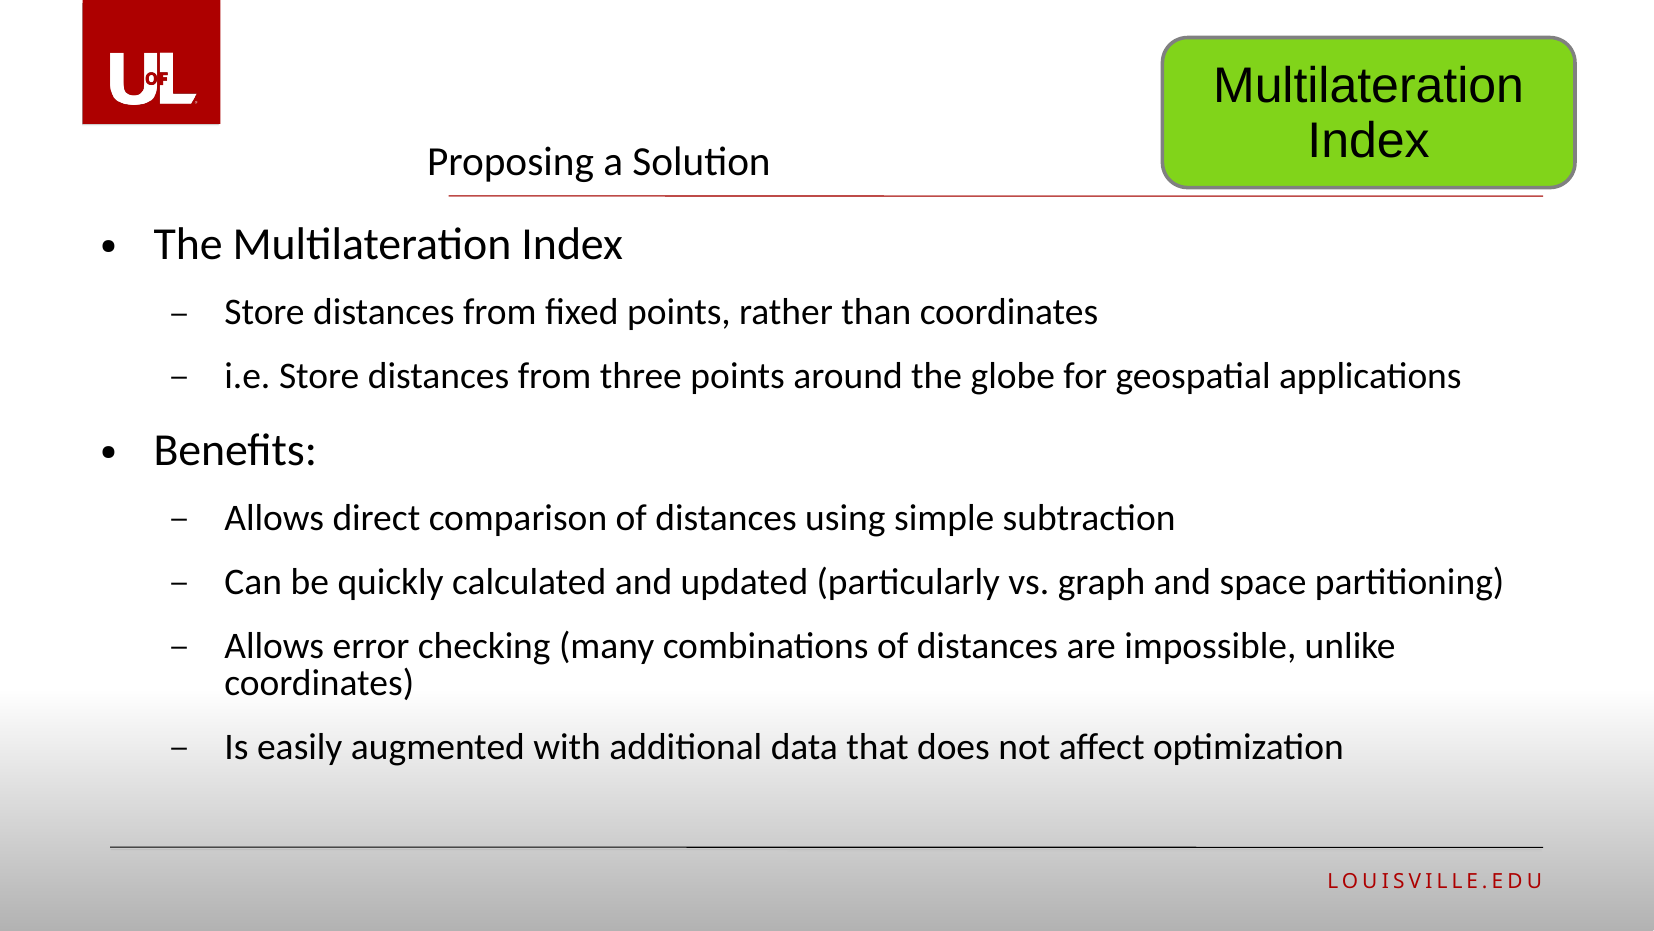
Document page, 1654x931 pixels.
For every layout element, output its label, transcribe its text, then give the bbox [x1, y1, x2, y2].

title Proposing a Solution [427, 134, 1544, 197]
picture [110, 52, 198, 105]
list The Multilateration Index Store distances from fixed points, rather than coordinates i.e. Store distances from three points around the globe for geospatial applications Benefits: Allows direct comparison of distances using simple subtraction Can be quickly calculated and updated (particularly vs. graph and space partitioning) Allows error checking (many combinations of distances are impossible, unlike coordinates) Is easily augmented with additional data that does not affect optimization [82, 225, 1571, 770]
text_box Multilateration Index [1162, 37, 1576, 188]
